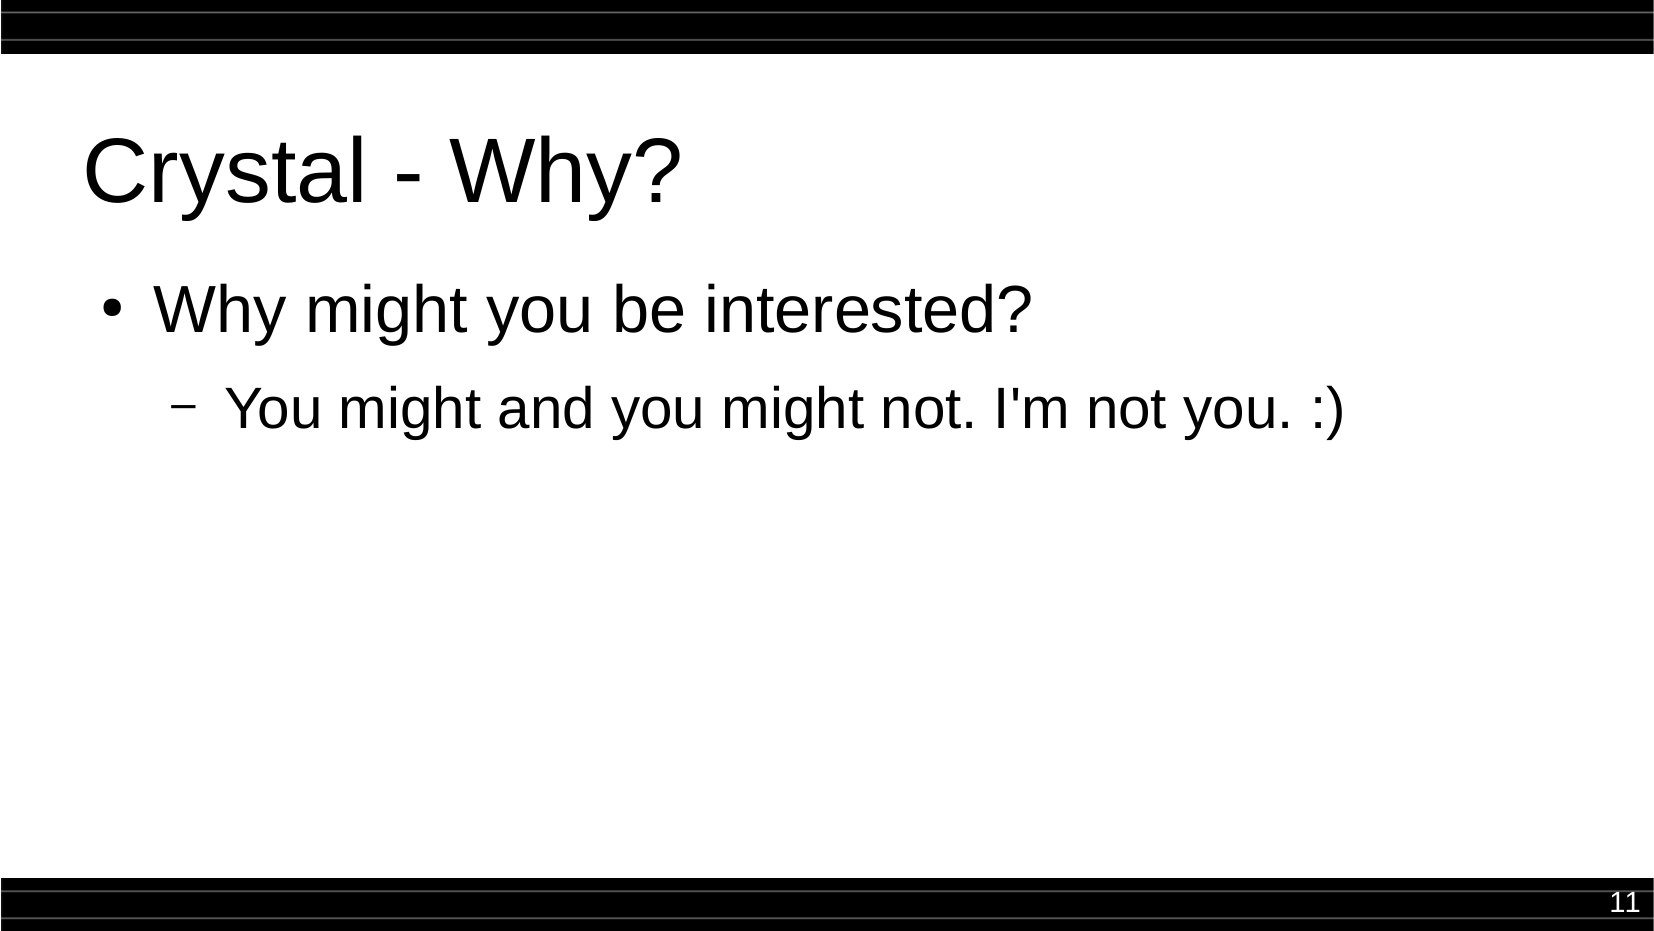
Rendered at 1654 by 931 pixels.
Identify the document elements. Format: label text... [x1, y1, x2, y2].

title Crystal - Why? [82, 92, 1571, 249]
list Why might you be interested? You might and you might not. I'm not you. :) [82, 271, 1571, 851]
picture [1, 0, 1654, 54]
picture [1, 878, 1654, 931]
